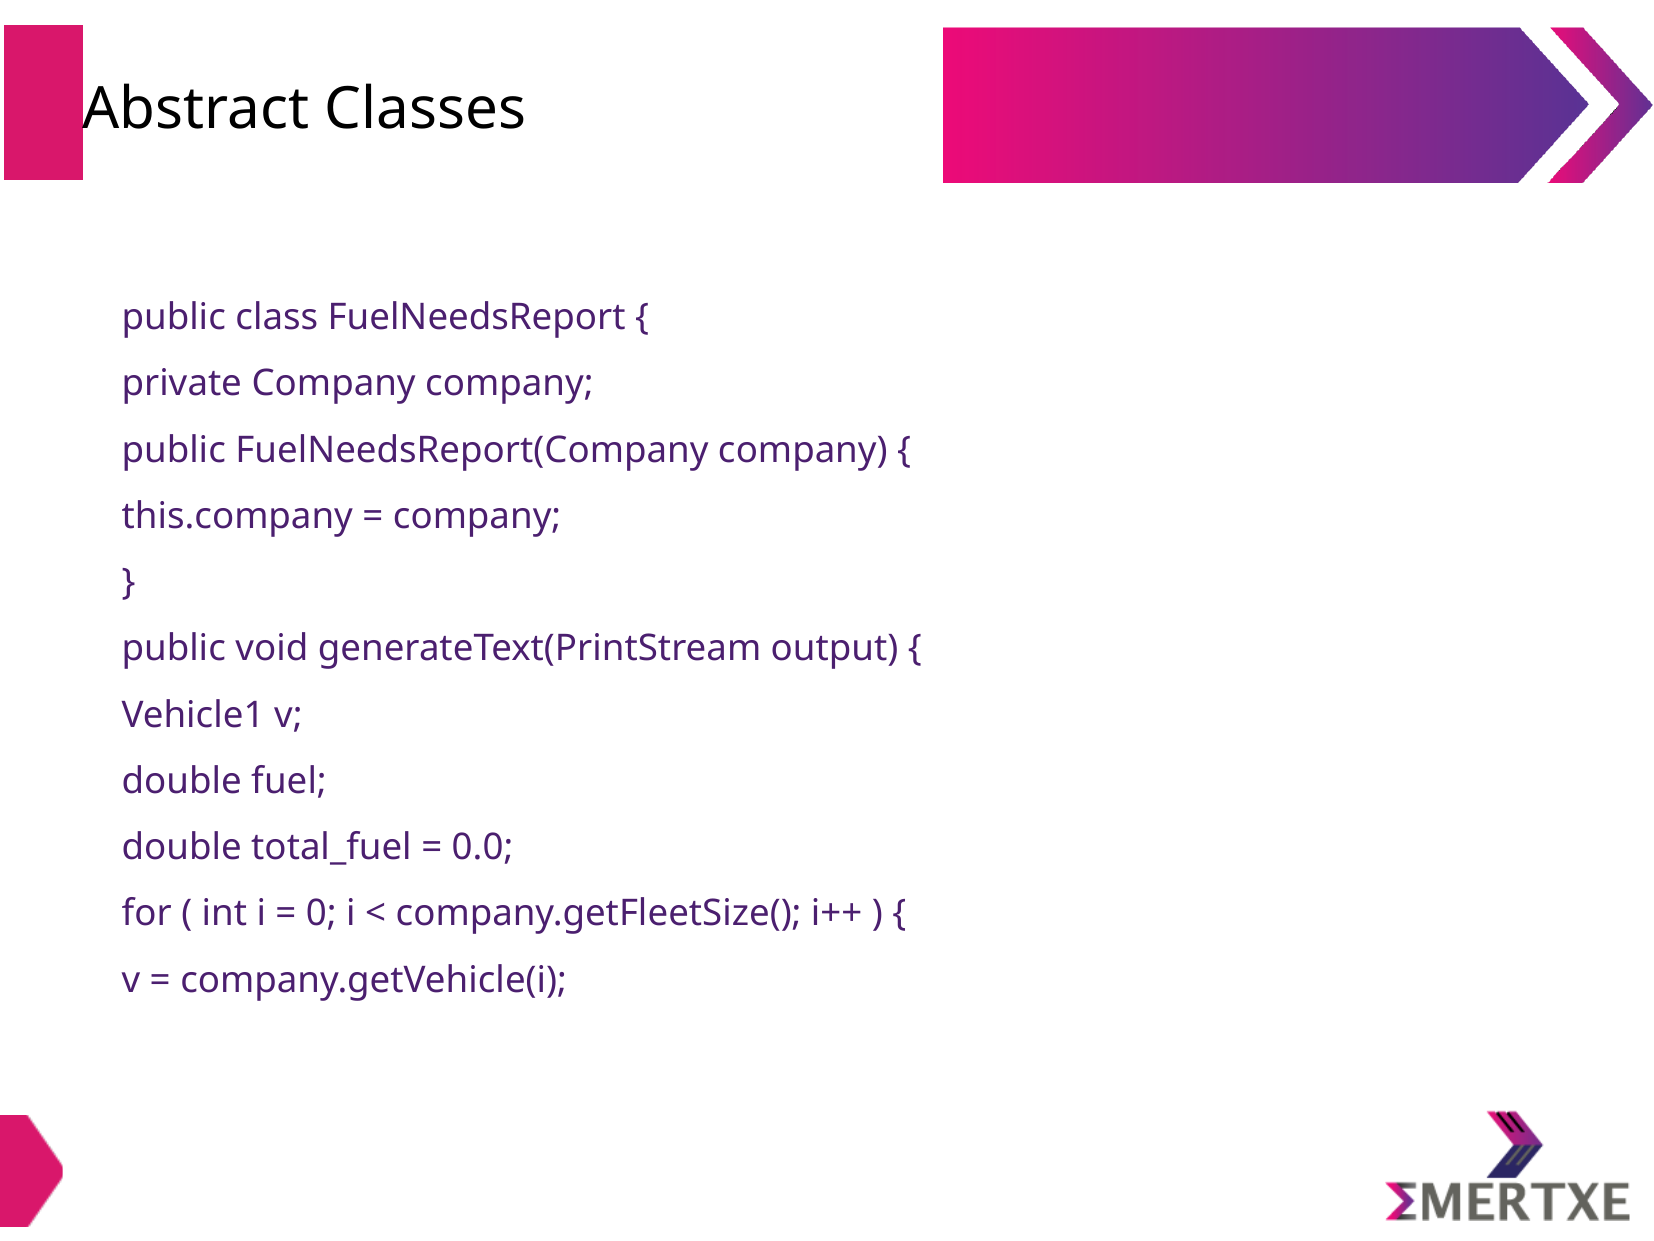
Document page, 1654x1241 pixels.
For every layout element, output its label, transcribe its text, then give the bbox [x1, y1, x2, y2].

picture [1385, 1107, 1631, 1221]
picture [1571, 27, 1653, 183]
title Abstract Classes [82, 2, 1571, 210]
list public class FuelNeedsReport { private Company company; public FuelNeedsReport(Company company) { this.company = company; } public void generateText(PrintStream output) { Vehicle1 v; double fuel; double total_fuel = 0.0; for ( int i = 0; i < company.getFleetSize(); i++ ) { v = company.getVehicle(i); [82, 290, 1571, 1010]
